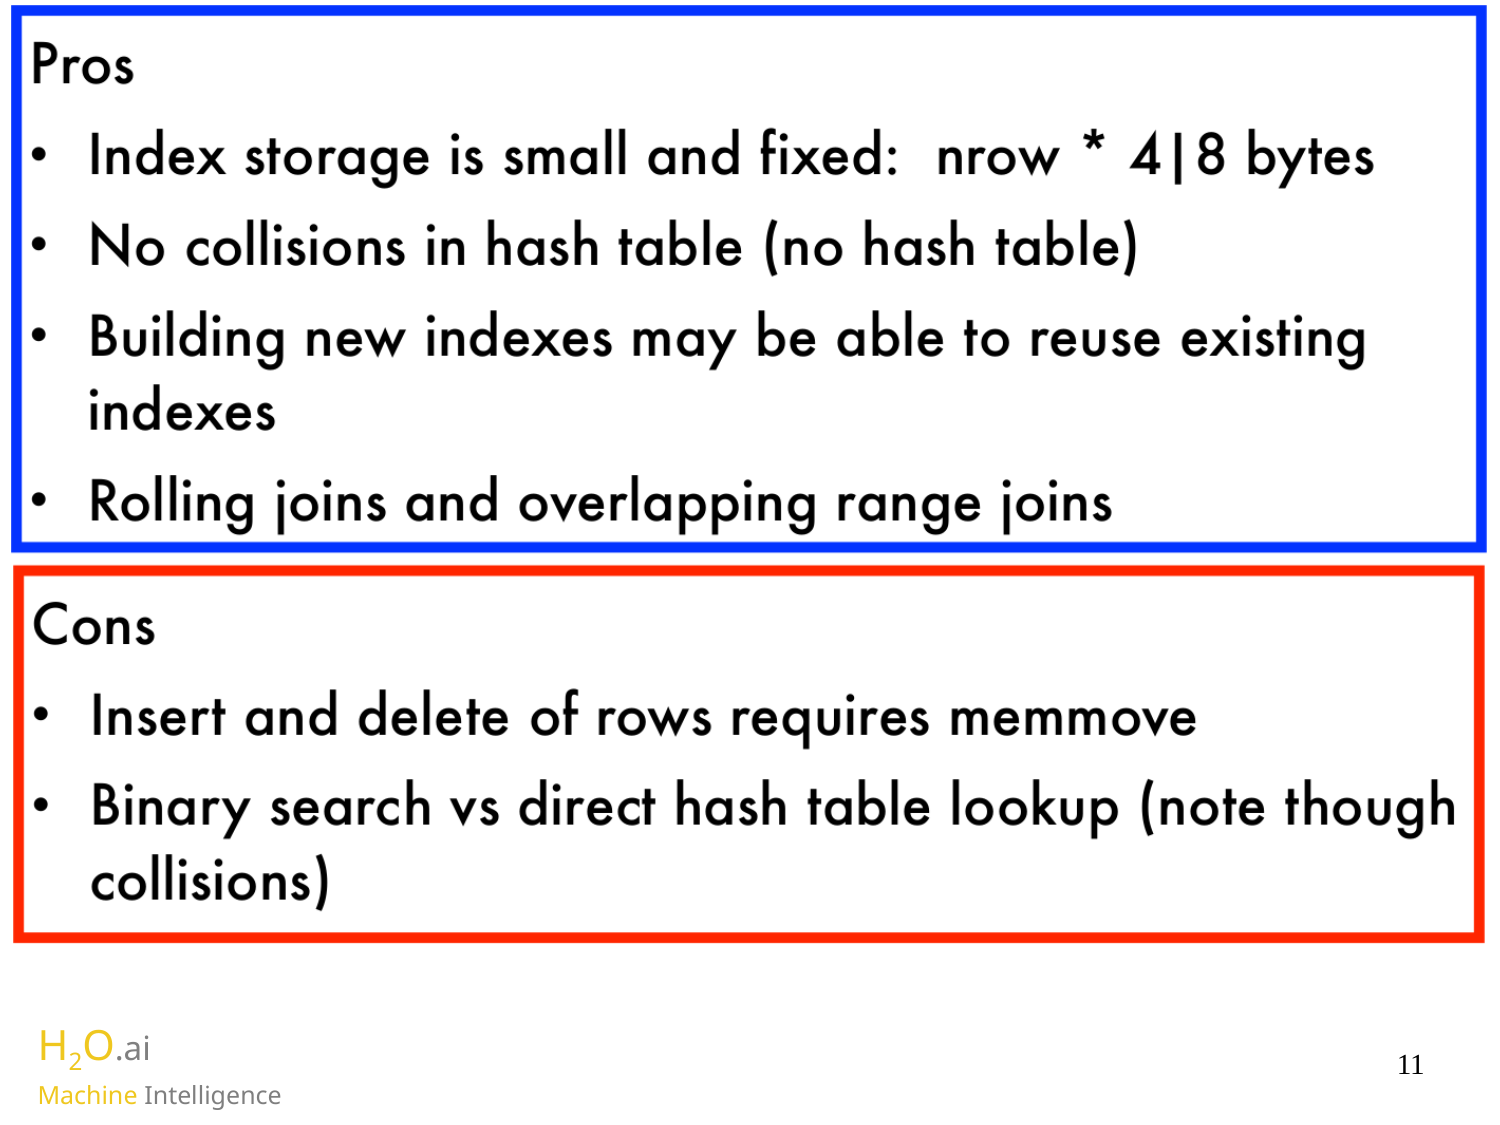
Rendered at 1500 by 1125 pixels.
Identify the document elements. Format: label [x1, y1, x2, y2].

picture [10, 2, 1490, 960]
